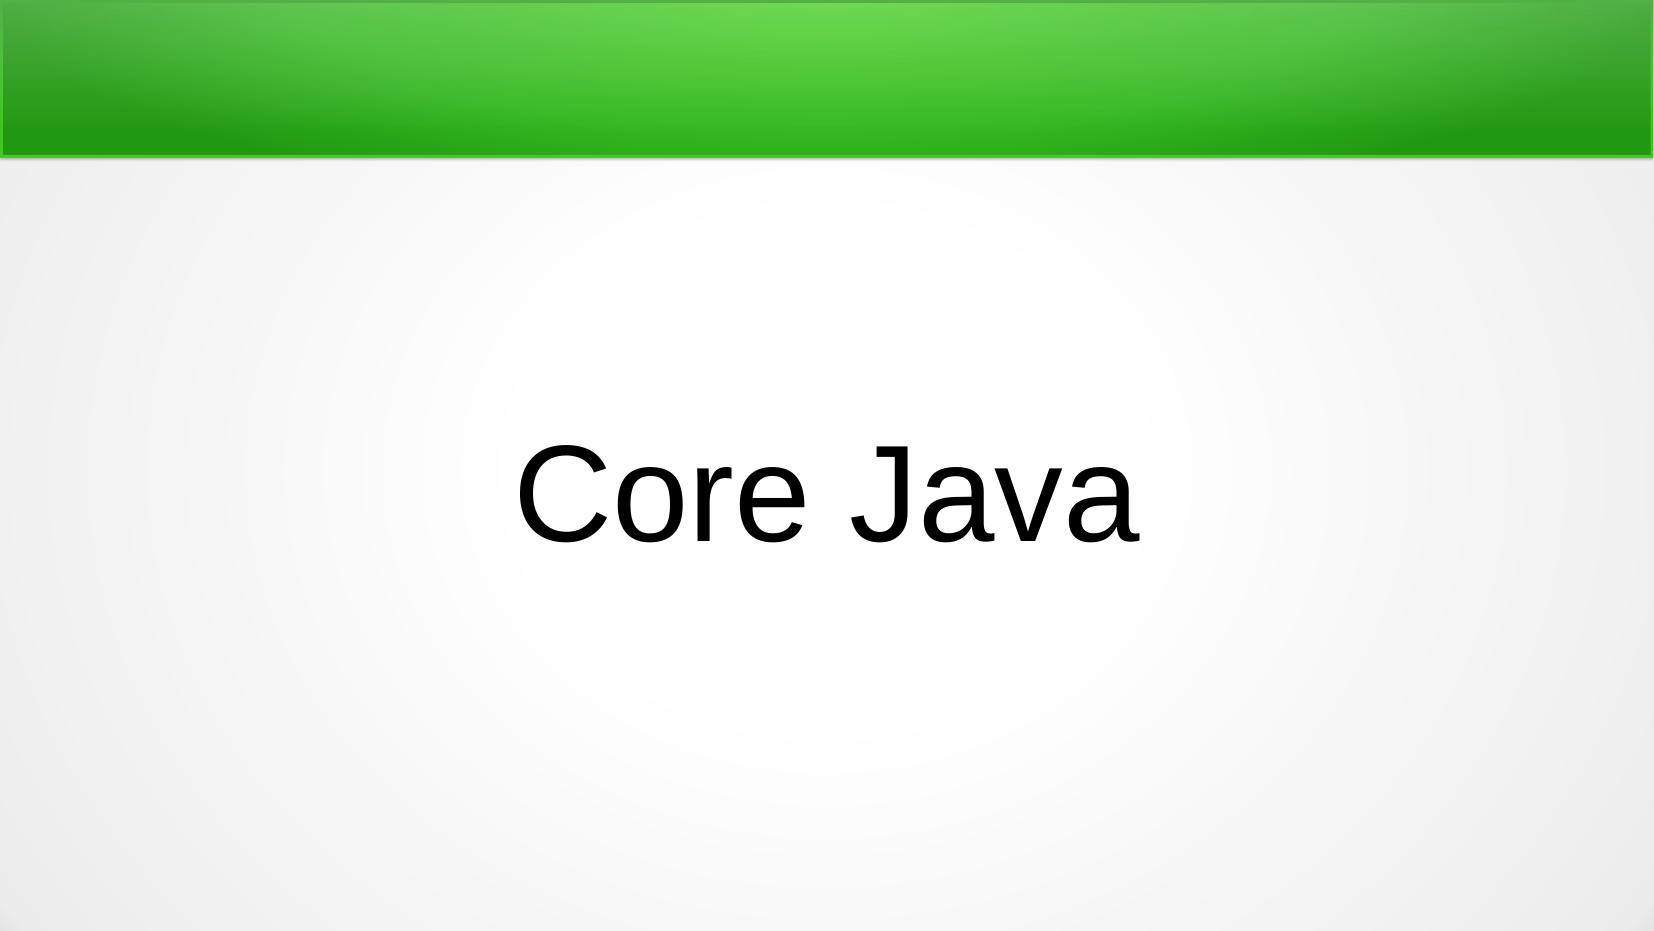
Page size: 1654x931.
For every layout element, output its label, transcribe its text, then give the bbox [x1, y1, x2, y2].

subtitle Core Java [82, 224, 1571, 764]
